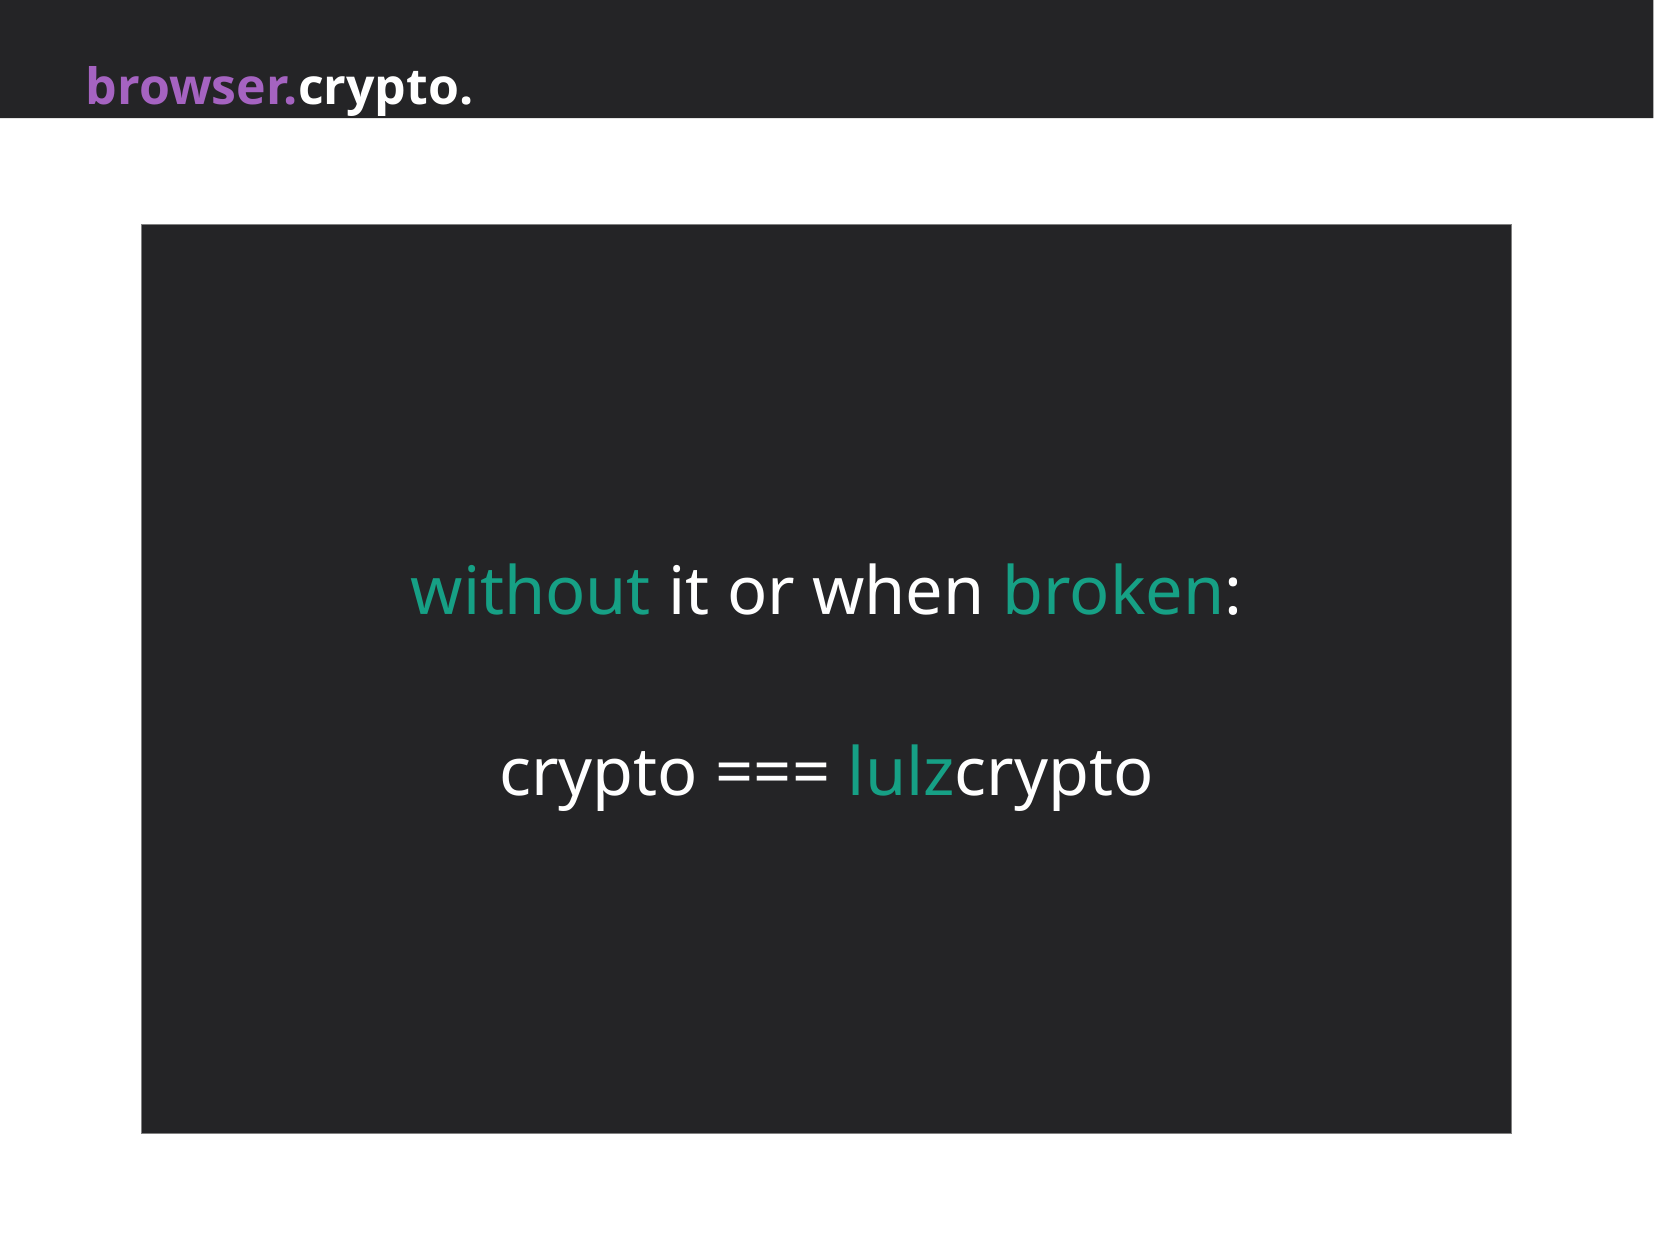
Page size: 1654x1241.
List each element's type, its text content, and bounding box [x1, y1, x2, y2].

text_box browser.crypto. [70, 43, 567, 119]
text_box [165, 531, 1441, 1087]
text_box without it or when broken: crypto === lulzcrypto [141, 224, 1512, 1134]
text_box [0, 0, 1654, 119]
